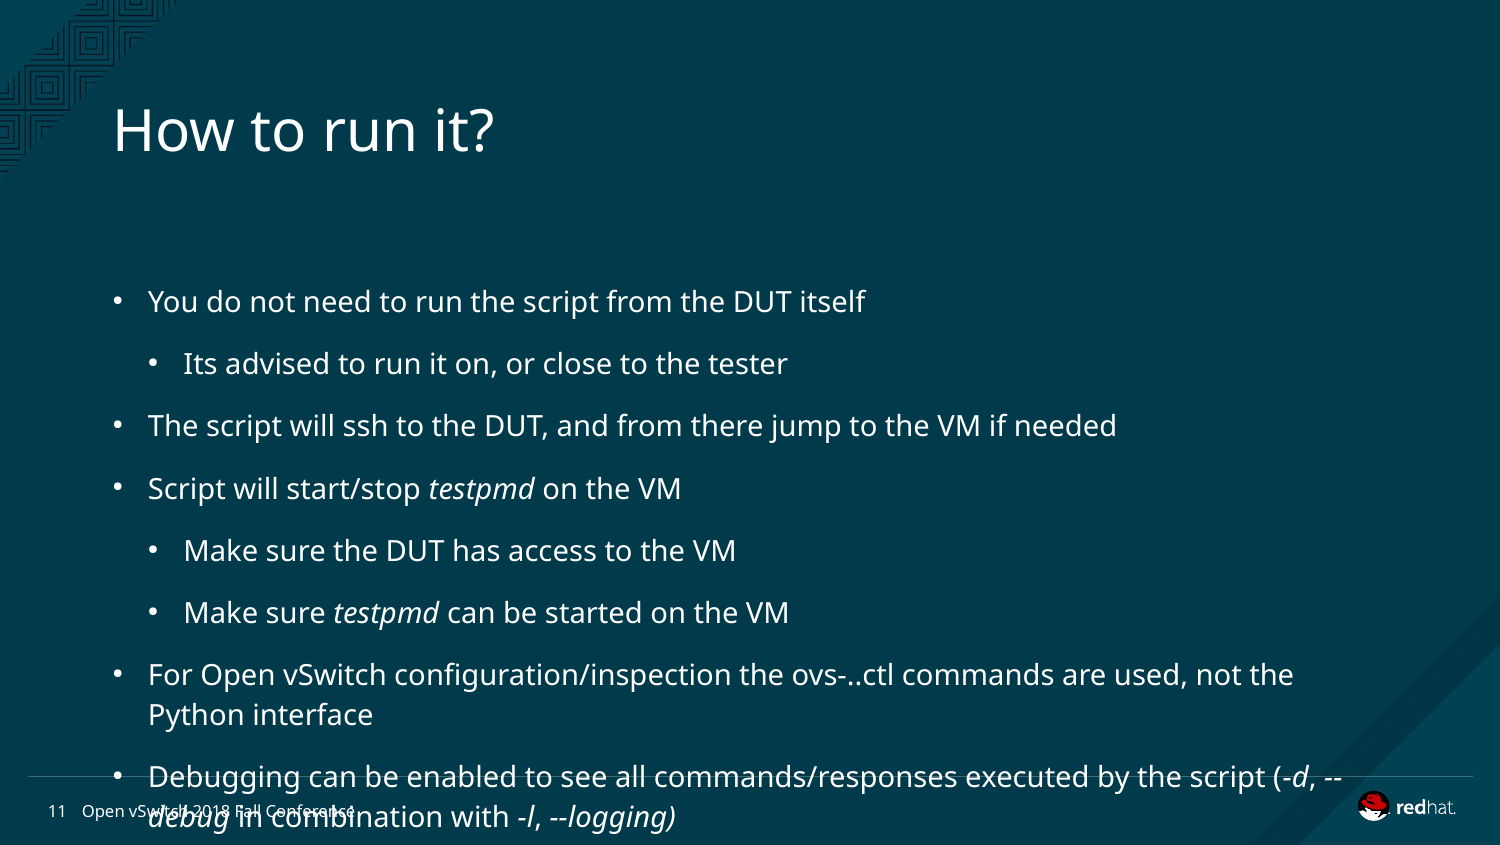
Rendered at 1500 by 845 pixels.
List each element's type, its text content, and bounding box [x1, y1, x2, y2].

picture [313, 773, 333, 778]
picture [173, 773, 181, 778]
picture [606, 773, 626, 778]
picture [796, 773, 811, 777]
picture [969, 773, 977, 778]
picture [931, 773, 939, 778]
picture [1059, 773, 1067, 778]
picture [917, 773, 929, 777]
picture [849, 773, 861, 777]
picture [486, 773, 494, 778]
picture [410, 773, 418, 778]
picture [386, 773, 394, 778]
picture [833, 773, 841, 778]
picture [947, 773, 967, 778]
text_box You do not need to run the script from the DUT itself Its advised to run it on, or close to the tester The script will ssh to the DUT, and from there jump to the VM if needed Script will start/stop testpmd on the VM Make sure the DUT has access to the VM Make sure testpmd can be started on the VM For Open vSwitch configuration/inspection the ovs-..ctl commands are used, not the Python interface Debugging can be enabled to see all commands/responses executed by the script (-d, --debug in combination with -l, --logging) [112, 281, 1388, 732]
picture [1000, 773, 1008, 778]
picture [1193, 773, 1205, 777]
picture [578, 773, 586, 778]
picture [99, 38, 103, 49]
picture [595, 773, 603, 778]
title How to run it? [112, 0, 1388, 169]
picture [152, 768, 164, 785]
picture [438, 773, 452, 778]
picture [737, 773, 751, 778]
picture [1169, 773, 1177, 778]
picture [564, 773, 576, 777]
